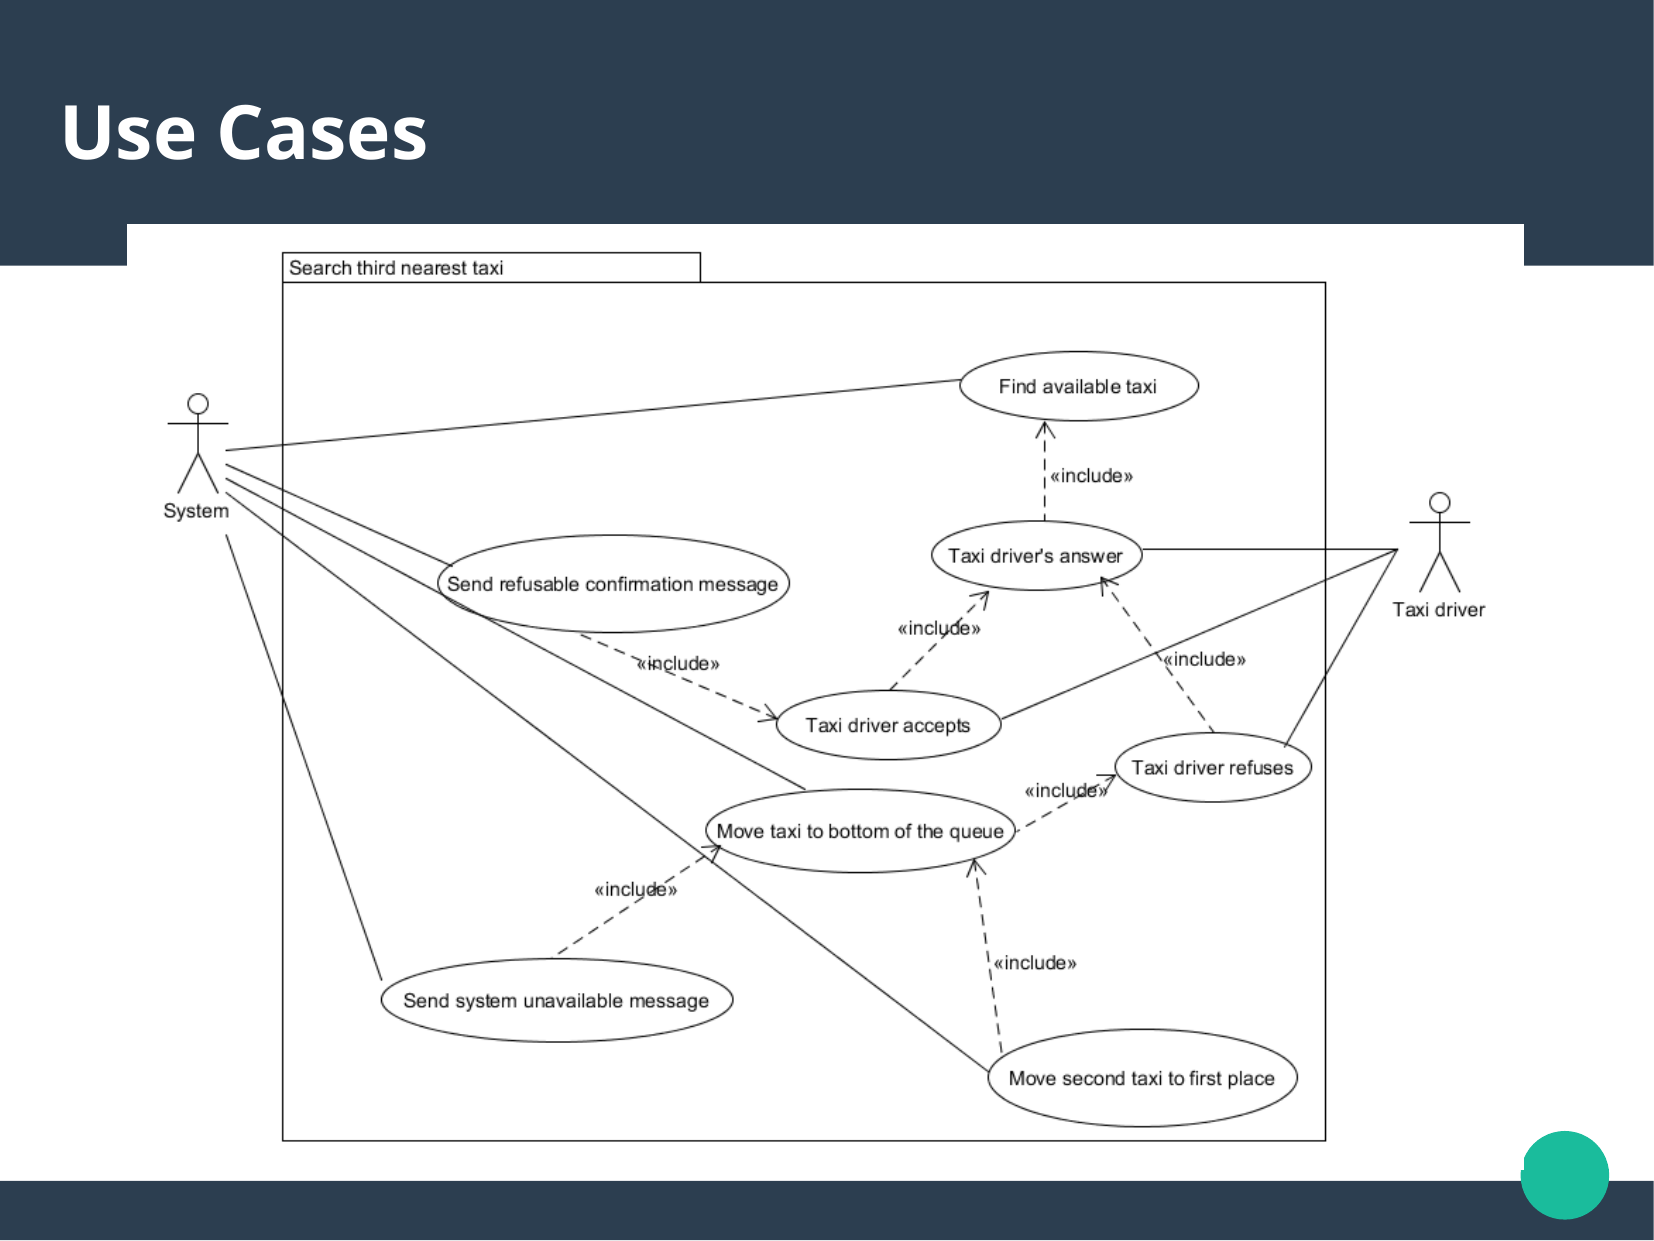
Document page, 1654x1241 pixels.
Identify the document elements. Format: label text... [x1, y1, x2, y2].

title Use Cases [59, 49, 1595, 207]
picture [127, 224, 1524, 1170]
